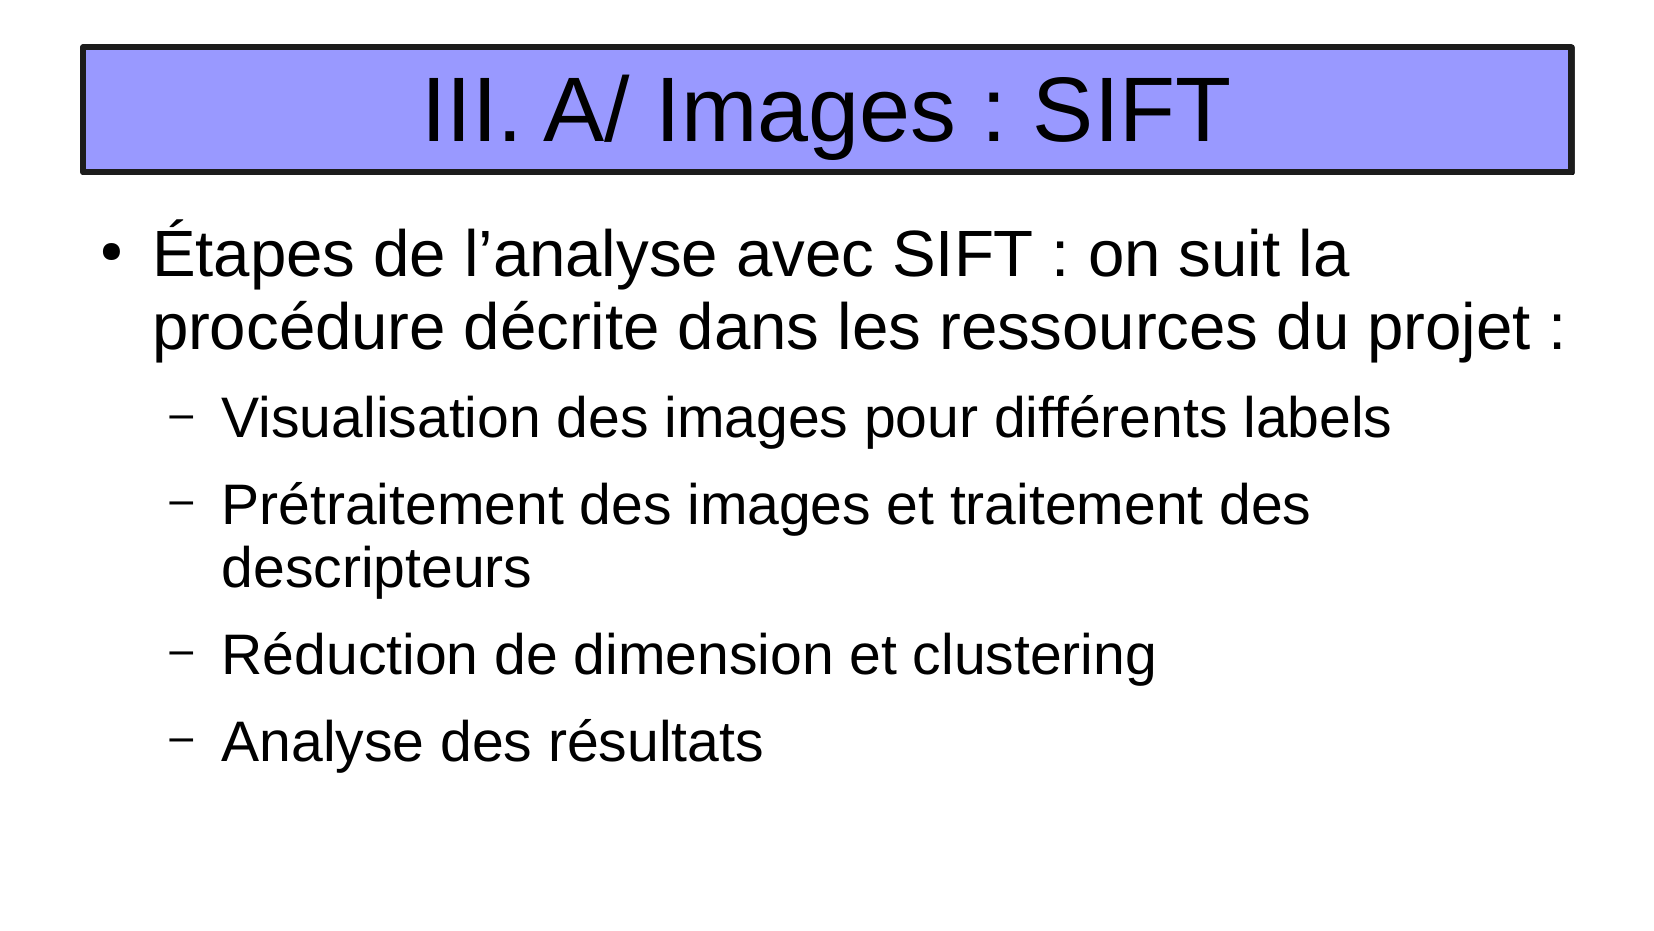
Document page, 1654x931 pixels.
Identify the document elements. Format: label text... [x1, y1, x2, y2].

title III. A/ Images : SIFT [82, 47, 1572, 172]
list Étapes de l’analyse avec SIFT : on suit la procédure décrite dans les ressources du projet : Visualisation des images pour différents labels Prétraitement des images et traitement des descripteurs Réduction de dimension et clustering Analyse des résultats [82, 217, 1571, 839]
